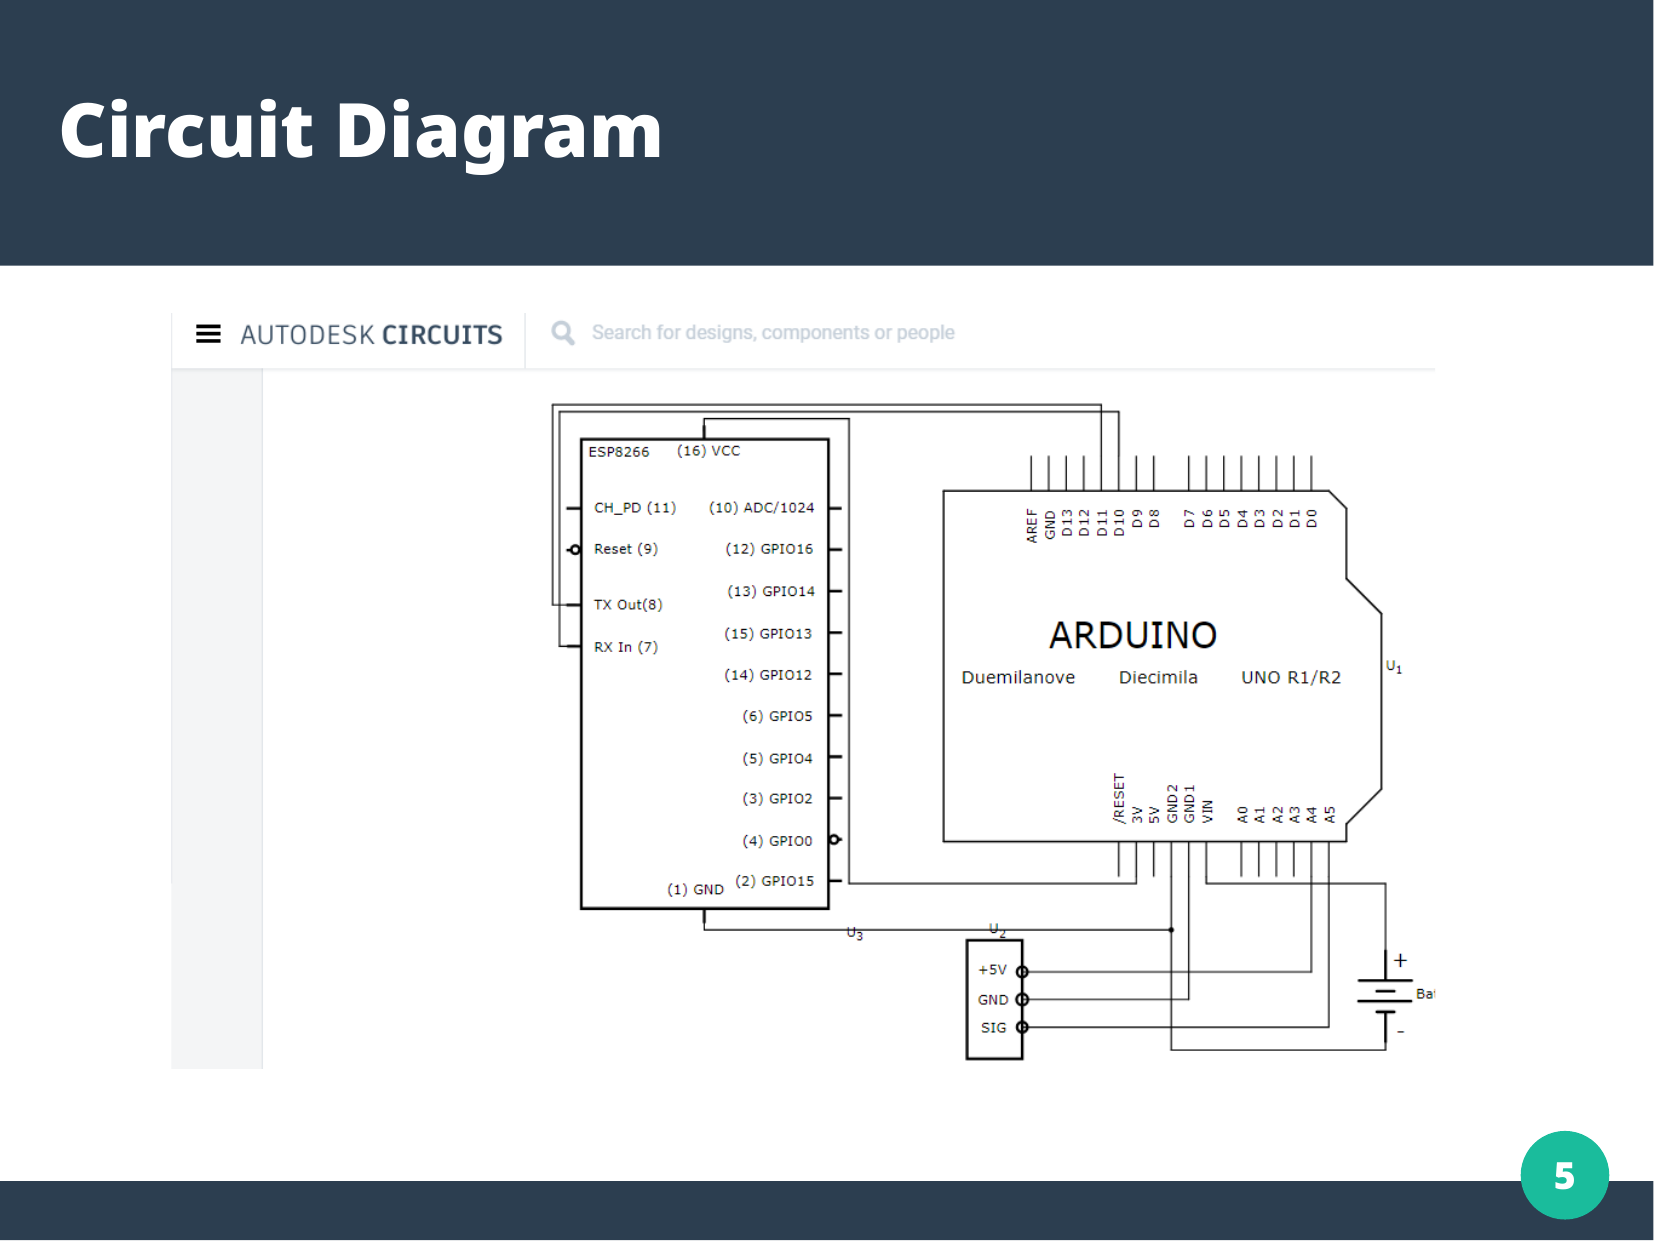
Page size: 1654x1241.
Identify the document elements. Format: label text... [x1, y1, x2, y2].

picture [171, 313, 1436, 1069]
title Circuit Diagram [59, 49, 1595, 207]
